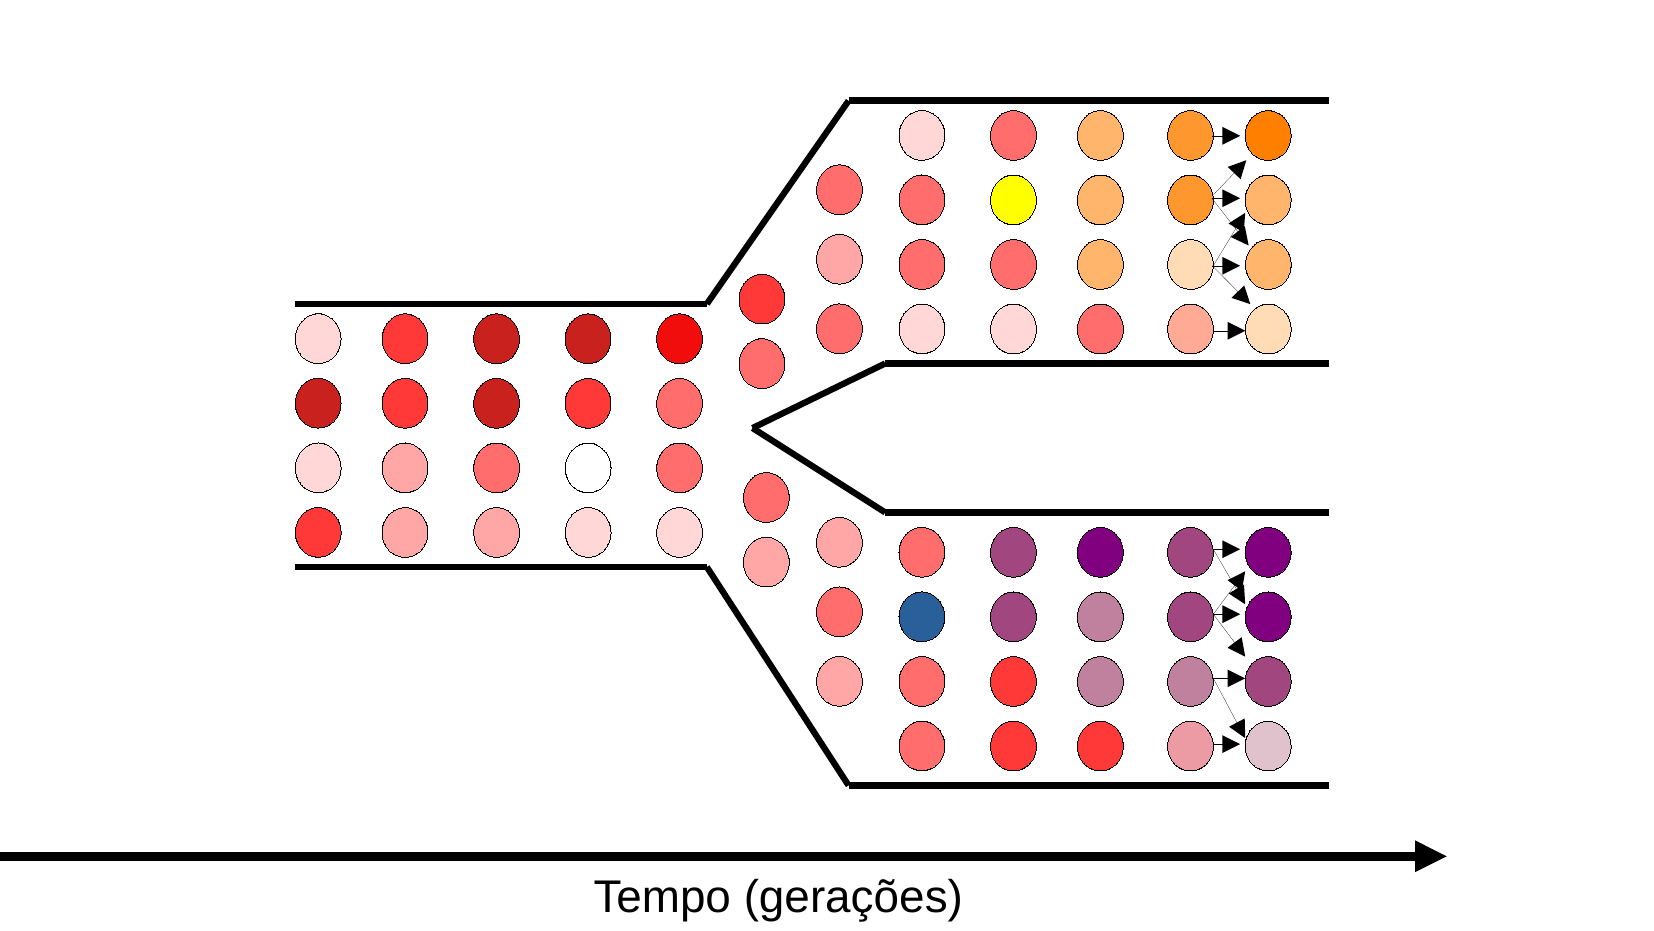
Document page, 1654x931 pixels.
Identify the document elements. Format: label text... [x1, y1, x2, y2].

text_box [1077, 304, 1124, 354]
text_box [1167, 239, 1214, 290]
text_box [1245, 527, 1292, 578]
text_box [1167, 110, 1214, 161]
text_box [990, 175, 1037, 225]
text_box [1167, 304, 1214, 354]
text_box [990, 304, 1037, 354]
text_box [816, 164, 863, 215]
text_box [816, 656, 863, 707]
text_box [990, 239, 1037, 290]
text_box [382, 313, 428, 364]
text_box [899, 239, 945, 290]
text_box [899, 110, 945, 161]
text_box [1245, 239, 1292, 290]
text_box [990, 721, 1037, 771]
text_box [565, 443, 612, 493]
text_box [899, 656, 945, 707]
text_box [1077, 721, 1124, 771]
text_box [898, 527, 945, 578]
text_box [656, 507, 703, 558]
text_box [743, 537, 790, 587]
text_box [1245, 110, 1292, 161]
text_box [656, 378, 703, 429]
text_box [382, 507, 428, 558]
text_box [473, 378, 520, 429]
text_box [899, 304, 945, 354]
text_box Tempo (gerações) [578, 864, 977, 931]
text_box [382, 442, 428, 493]
text_box [1245, 591, 1292, 642]
text_box [990, 591, 1037, 642]
text_box [739, 338, 785, 389]
text_box [1167, 721, 1214, 771]
text_box [1245, 721, 1292, 771]
text_box [816, 303, 863, 354]
text_box [473, 507, 520, 558]
text_box [656, 313, 703, 364]
text_box [1077, 239, 1124, 290]
text_box [1077, 591, 1124, 642]
text_box [473, 443, 520, 493]
text_box [1167, 656, 1214, 707]
text_box [816, 234, 863, 285]
text_box [1167, 175, 1214, 225]
text_box [565, 378, 611, 429]
text_box [990, 110, 1037, 161]
text_box [295, 313, 342, 364]
text_box [1077, 175, 1124, 225]
text_box [295, 378, 342, 429]
text_box [295, 442, 342, 493]
text_box [816, 586, 863, 637]
text_box [899, 174, 945, 225]
text_box [656, 443, 703, 493]
text_box [1245, 656, 1292, 707]
text_box [1245, 304, 1292, 354]
text_box [565, 313, 611, 364]
text_box [1167, 591, 1214, 642]
text_box [898, 591, 945, 642]
text_box [473, 313, 520, 364]
text_box [816, 517, 863, 568]
text_box [1245, 175, 1292, 225]
text_box [1077, 110, 1124, 161]
text_box [565, 507, 612, 558]
text_box [739, 274, 785, 324]
text_box [899, 721, 945, 771]
text_box [1167, 527, 1214, 578]
text_box [743, 472, 790, 523]
text_box [1077, 527, 1124, 578]
text_box [990, 527, 1037, 578]
text_box [295, 507, 342, 558]
text_box [382, 378, 428, 429]
text_box [1077, 656, 1124, 707]
text_box [990, 656, 1037, 707]
